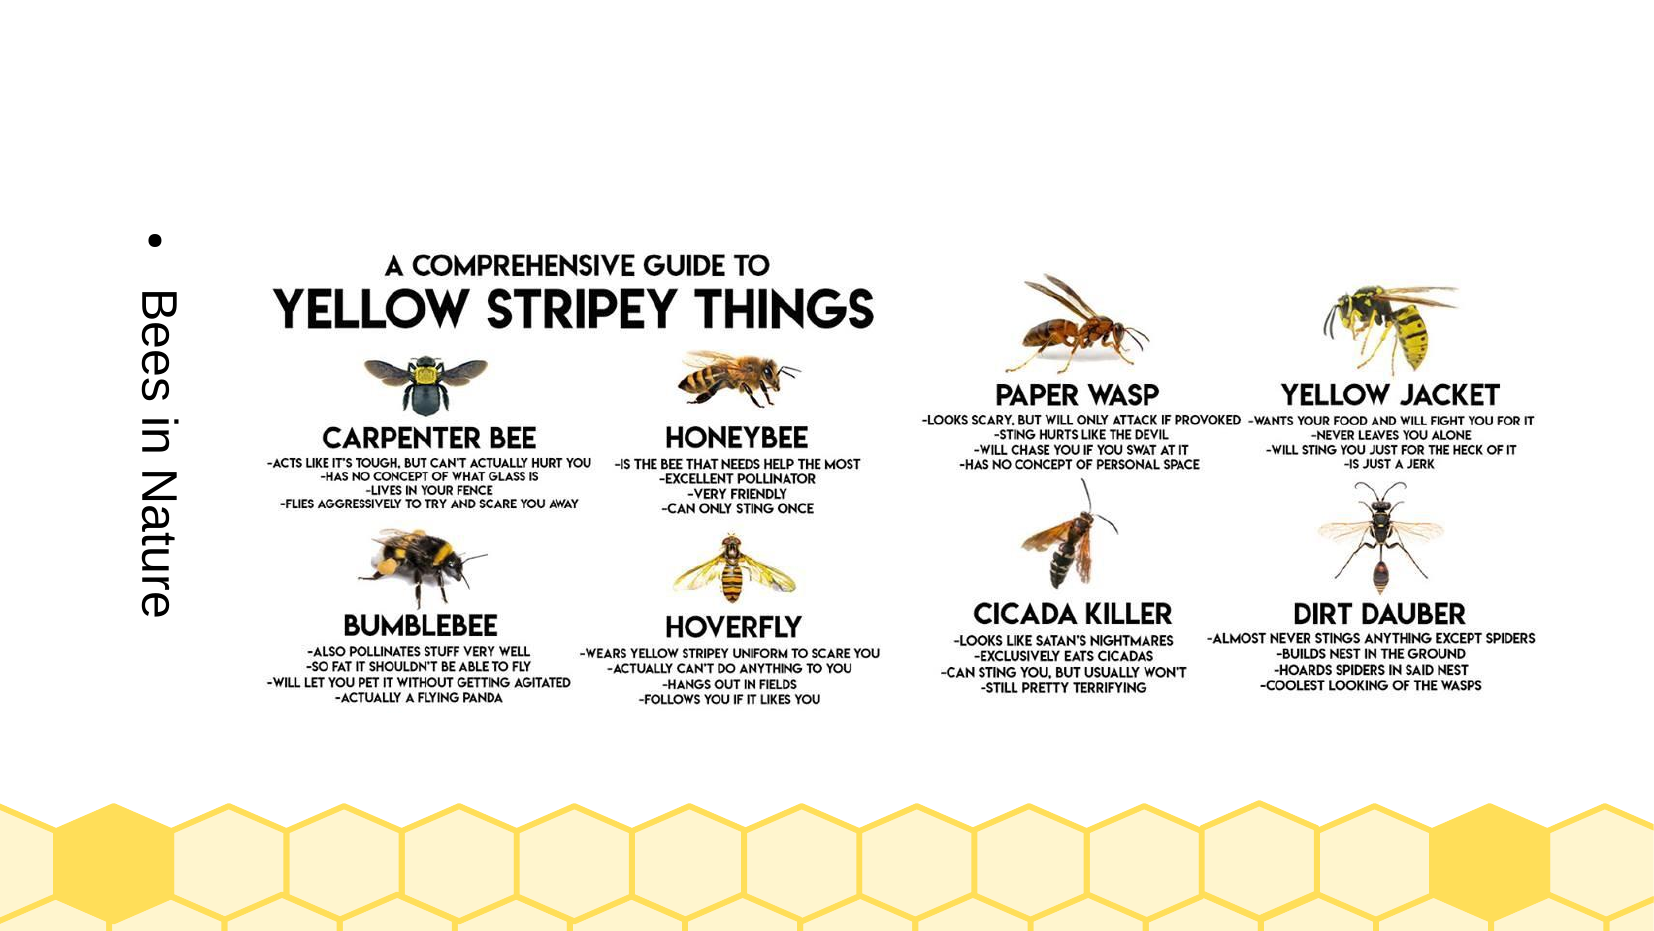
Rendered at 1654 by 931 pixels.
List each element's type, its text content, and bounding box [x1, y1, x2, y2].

picture [262, 225, 883, 713]
list Bees in Nature [82, 217, 188, 758]
picture [917, 271, 1538, 713]
